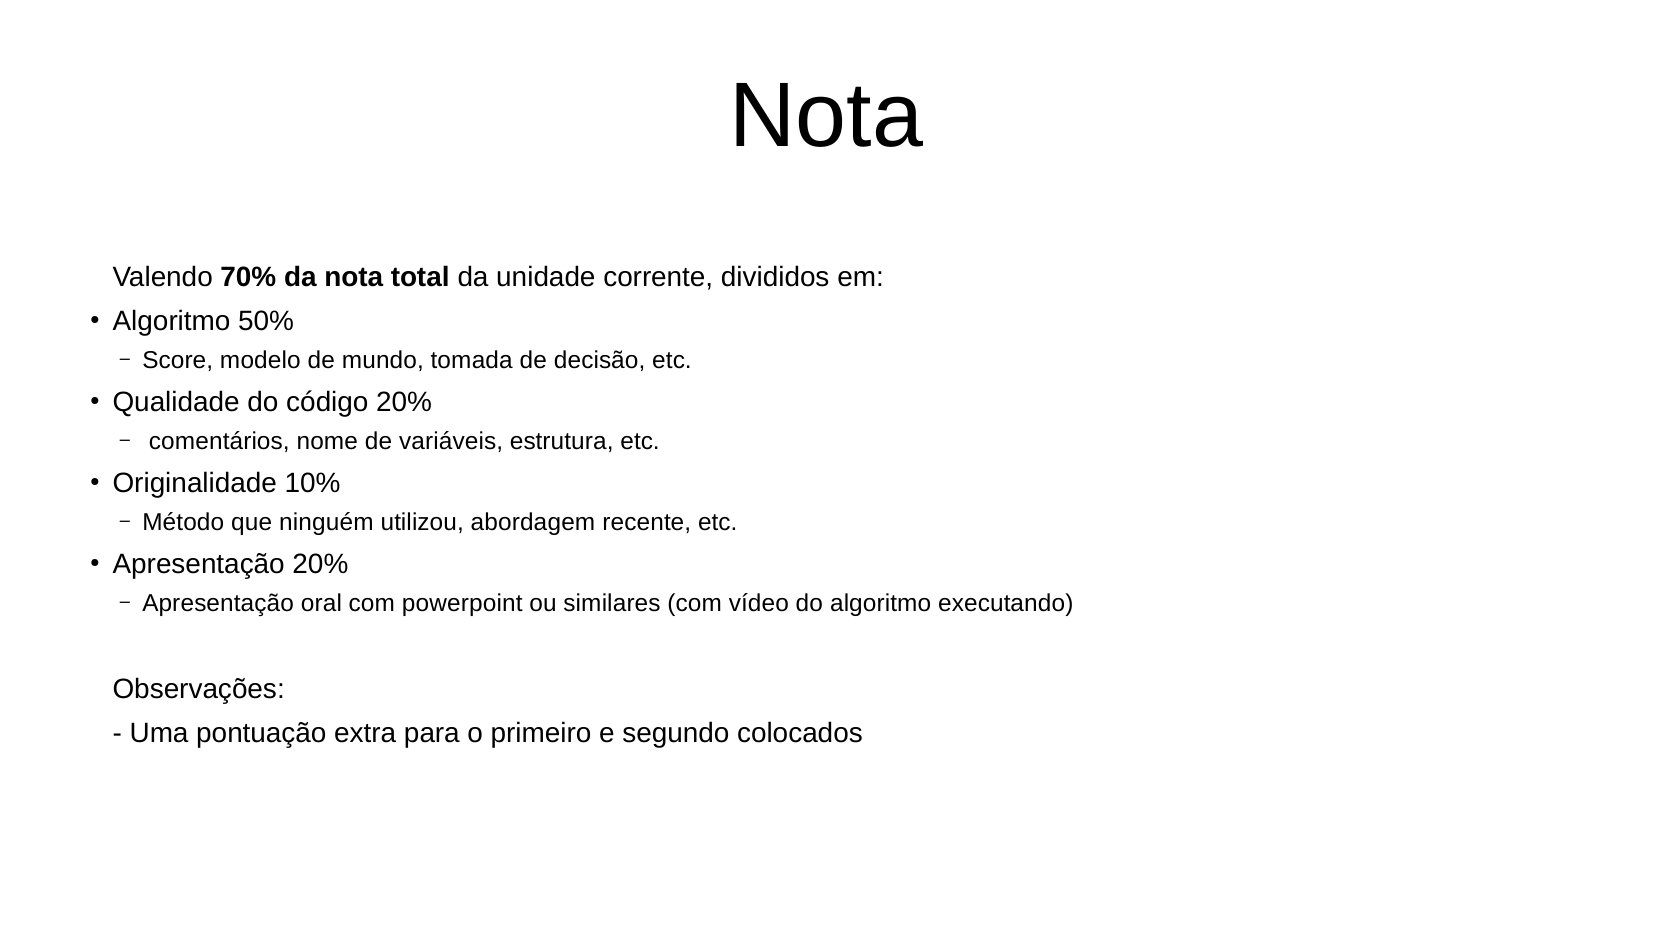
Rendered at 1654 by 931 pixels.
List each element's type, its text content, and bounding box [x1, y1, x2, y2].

list Valendo 70% da nota total da unidade corrente, divididos em: Algoritmo 50% Score, modelo de mundo, tomada de decisão, etc. Qualidade do código 20% comentários, nome de variáveis, estrutura, etc. Originalidade 10% Método que ninguém utilizou, abordagem recente, etc. Apresentação 20% Apresentação oral com powerpoint ou similares (com vídeo do algoritmo executando) Observações: - Uma pontuação extra para o primeiro e segundo colocados [82, 217, 1571, 758]
title Nota [82, 37, 1571, 193]
